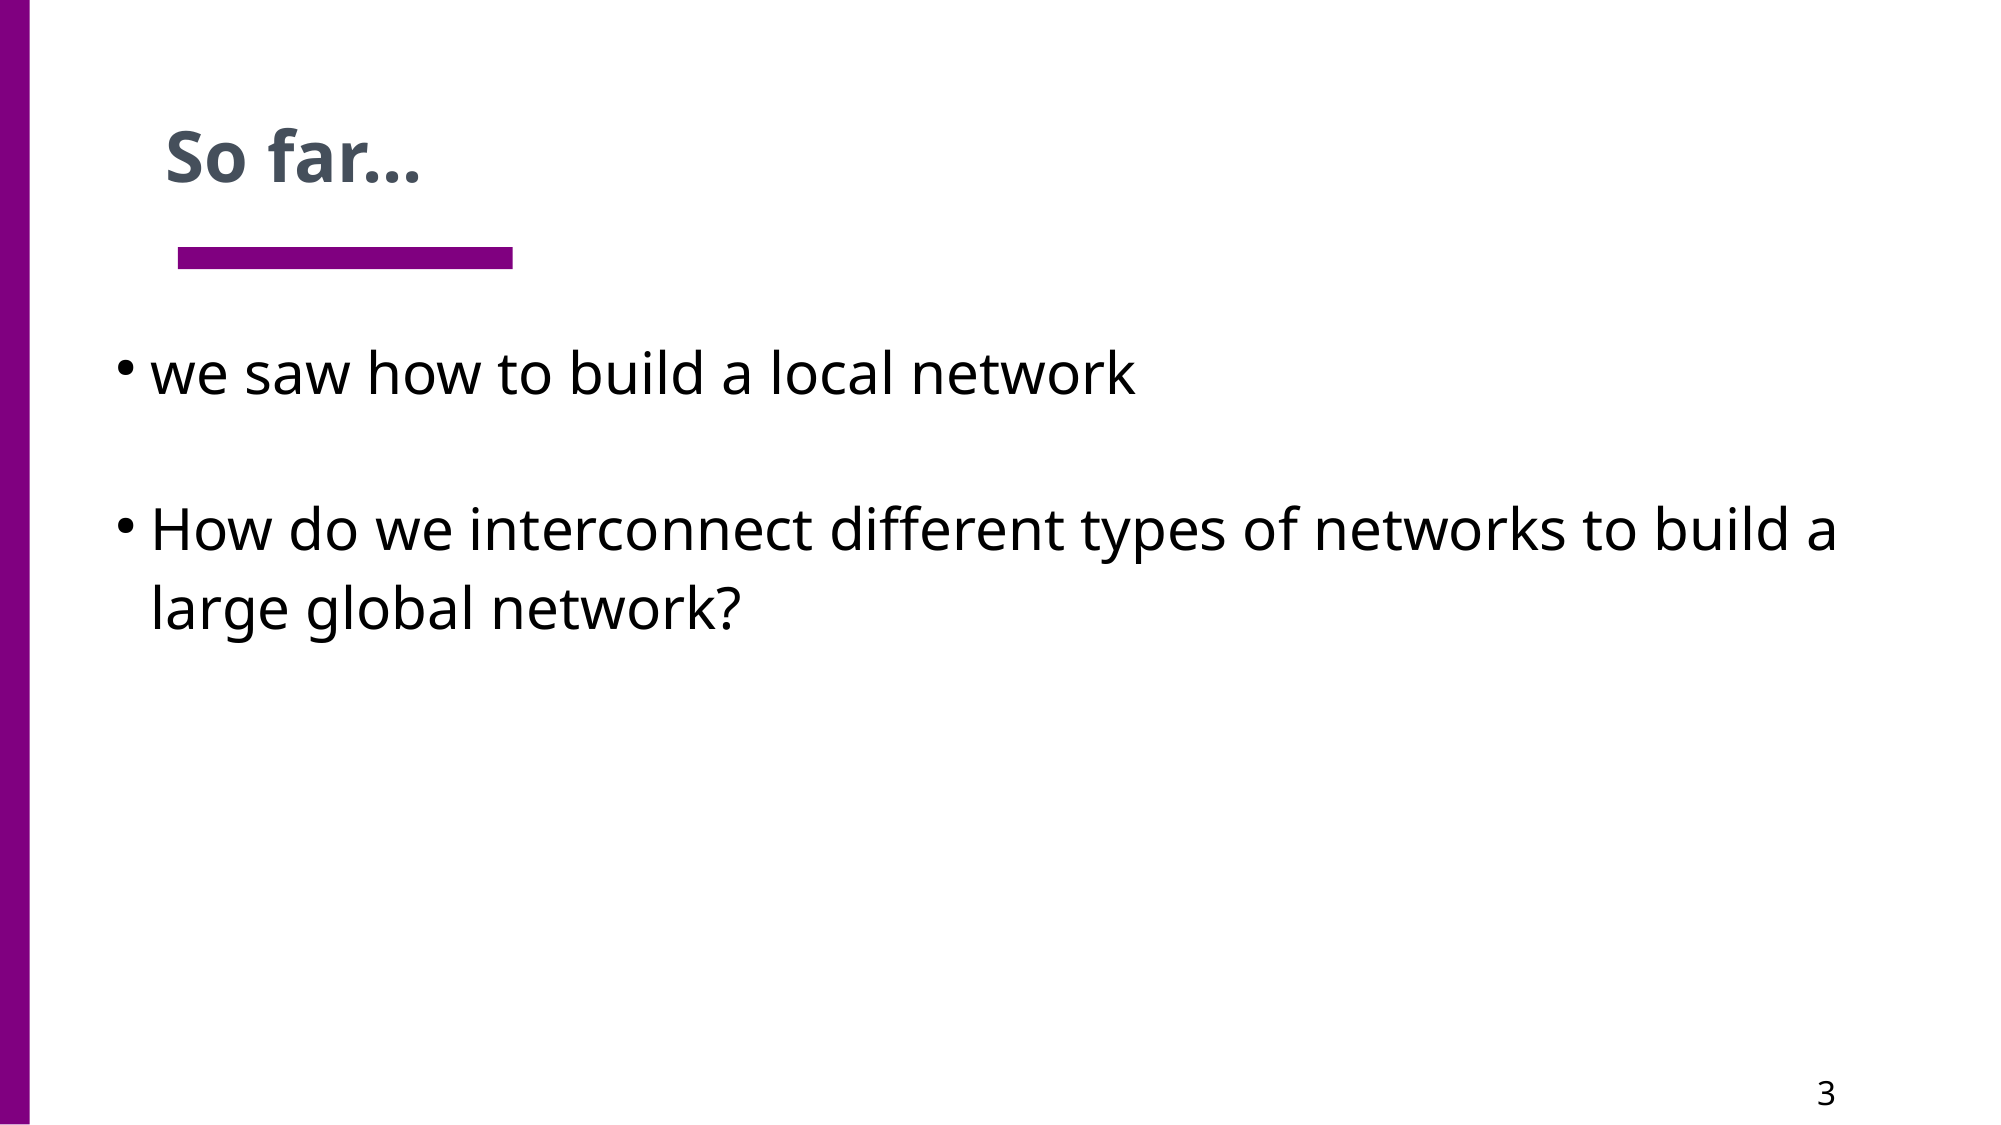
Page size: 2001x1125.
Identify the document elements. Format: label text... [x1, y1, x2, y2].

text_box So far... [151, 0, 1849, 212]
text_box we saw how to build a local network How do we interconnect different types of networks to build a large global network? [100, 329, 2000, 756]
